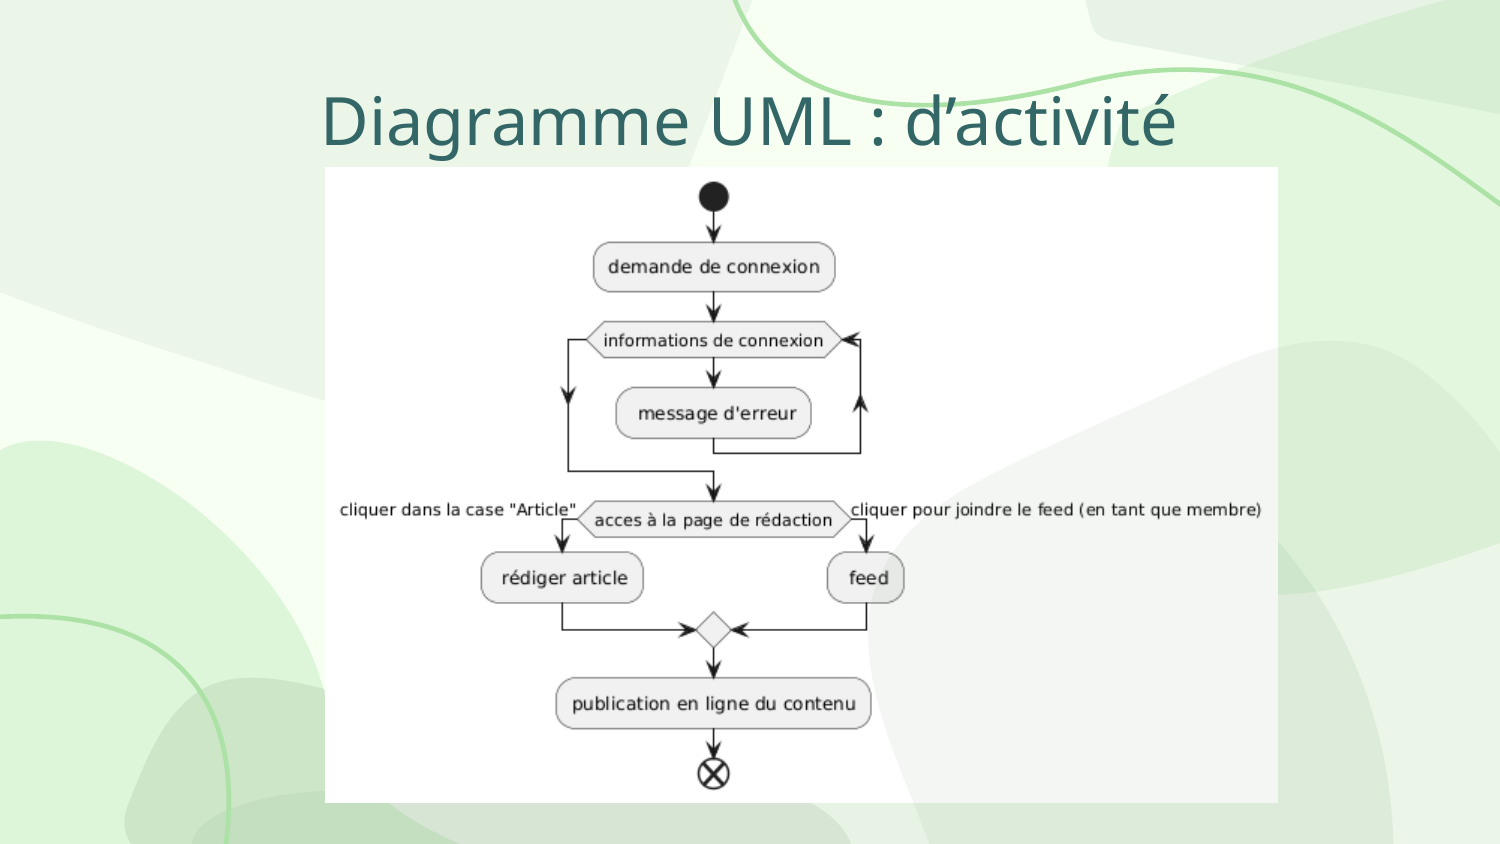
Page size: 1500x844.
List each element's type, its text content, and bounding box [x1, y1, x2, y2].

picture [325, 167, 1278, 803]
title Diagramme UML : d’activité [118, 71, 1382, 166]
text_box [868, 340, 1500, 844]
